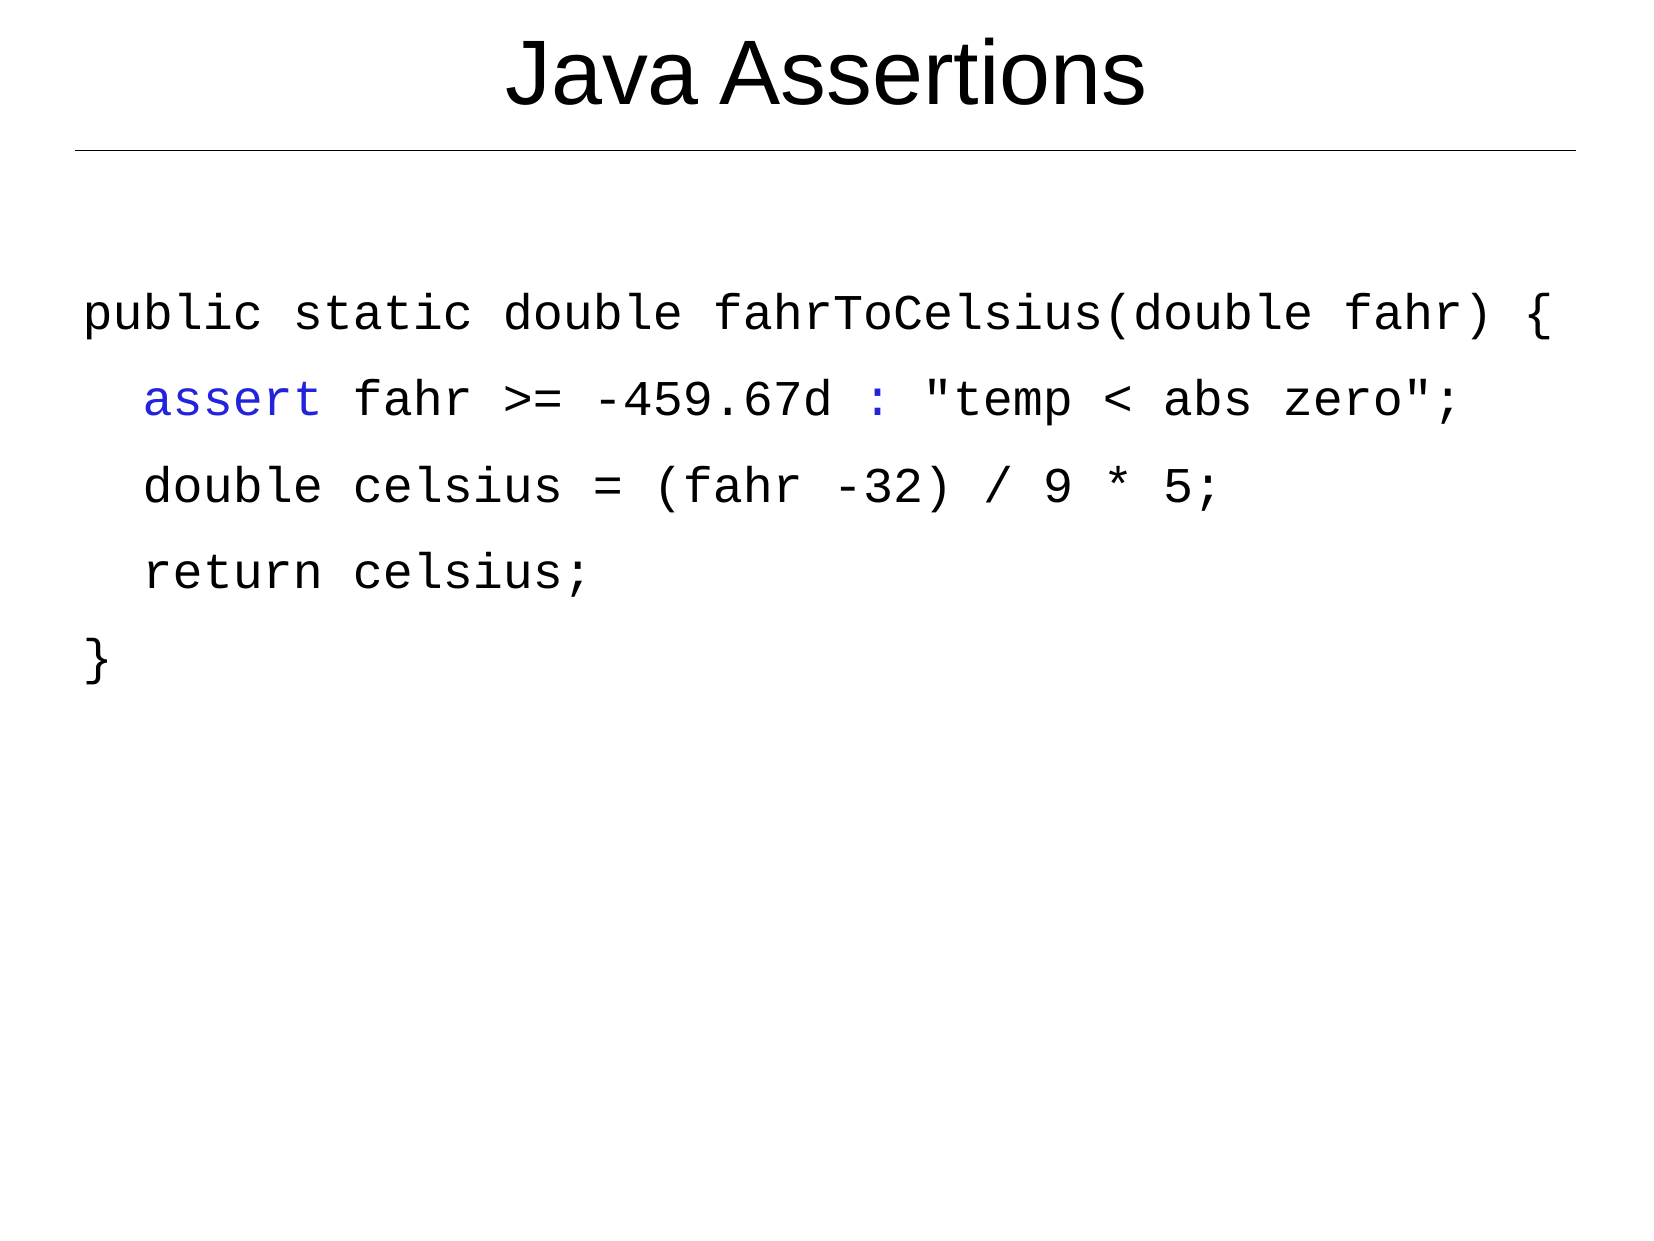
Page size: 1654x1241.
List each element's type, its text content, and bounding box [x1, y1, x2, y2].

list public static double fahrToCelsius(double fahr) { assert fahr >= -459.67d : "temp < abs zero"; double celsius = (fahr -32) / 9 * 5; return celsius; } [82, 201, 1571, 1021]
title Java Assertions [82, 0, 1571, 154]
